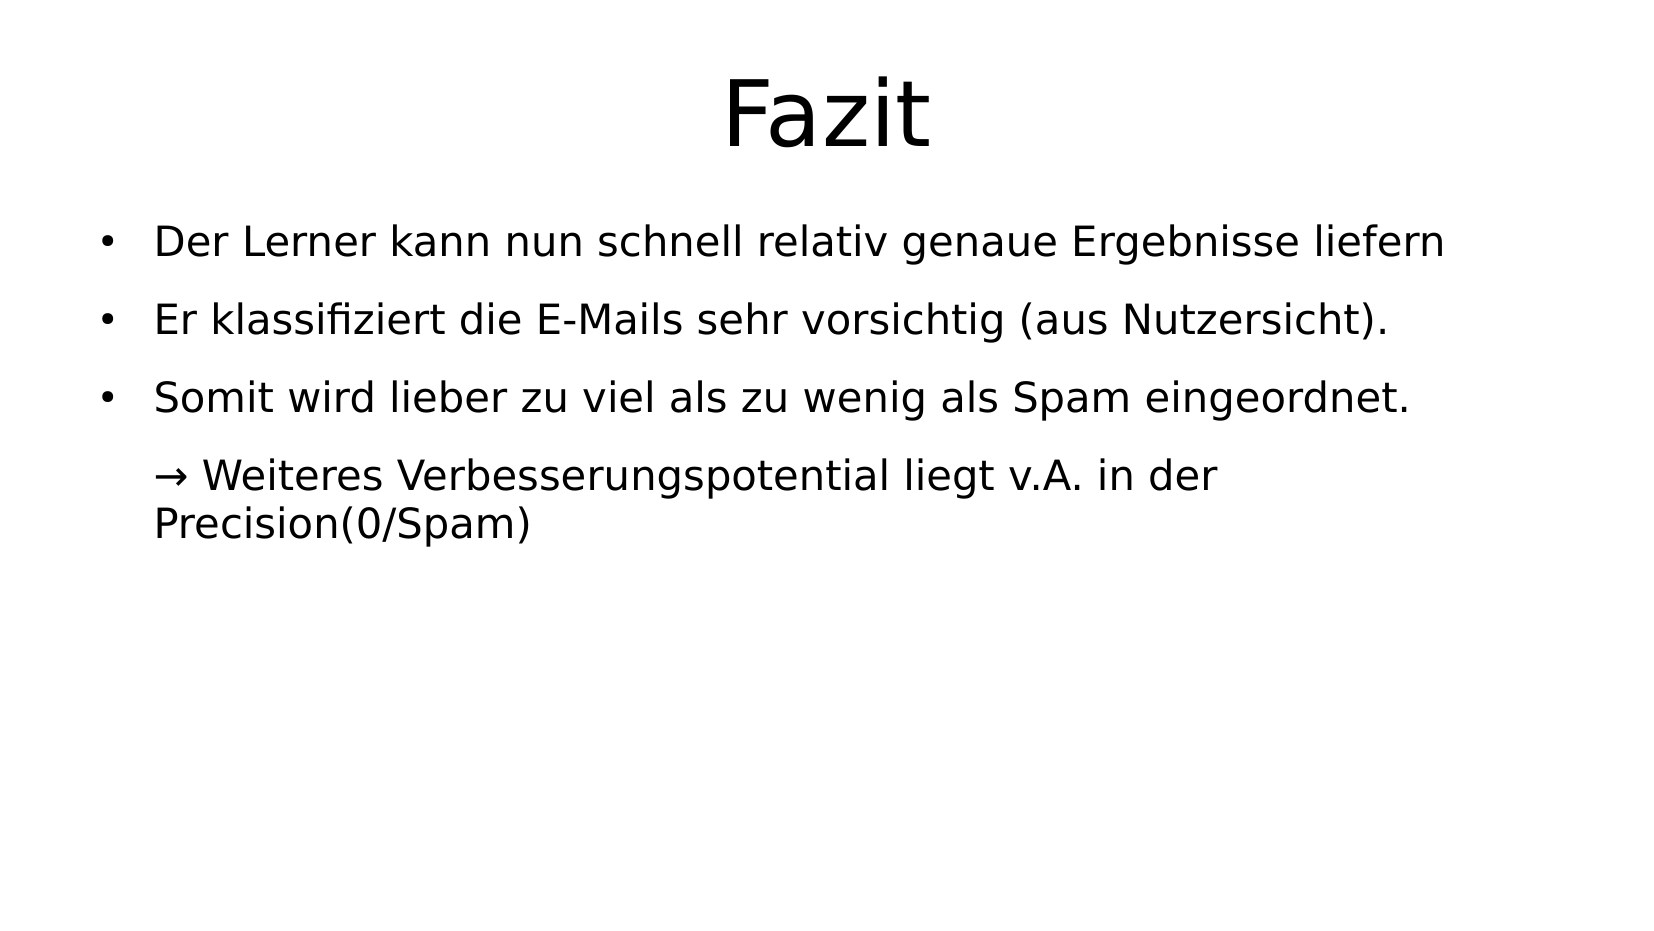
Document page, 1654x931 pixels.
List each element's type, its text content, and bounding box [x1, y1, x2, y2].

title Fazit [82, 37, 1571, 193]
list Der Lerner kann nun schnell relativ genaue Ergebnisse liefern Er klassifiziert die E-Mails sehr vorsichtig (aus Nutzersicht). Somit wird lieber zu viel als zu wenig als Spam eingeordnet. → Weiteres Verbesserungspotential liegt v.A. in der Precision(0/Spam) [82, 217, 1571, 758]
